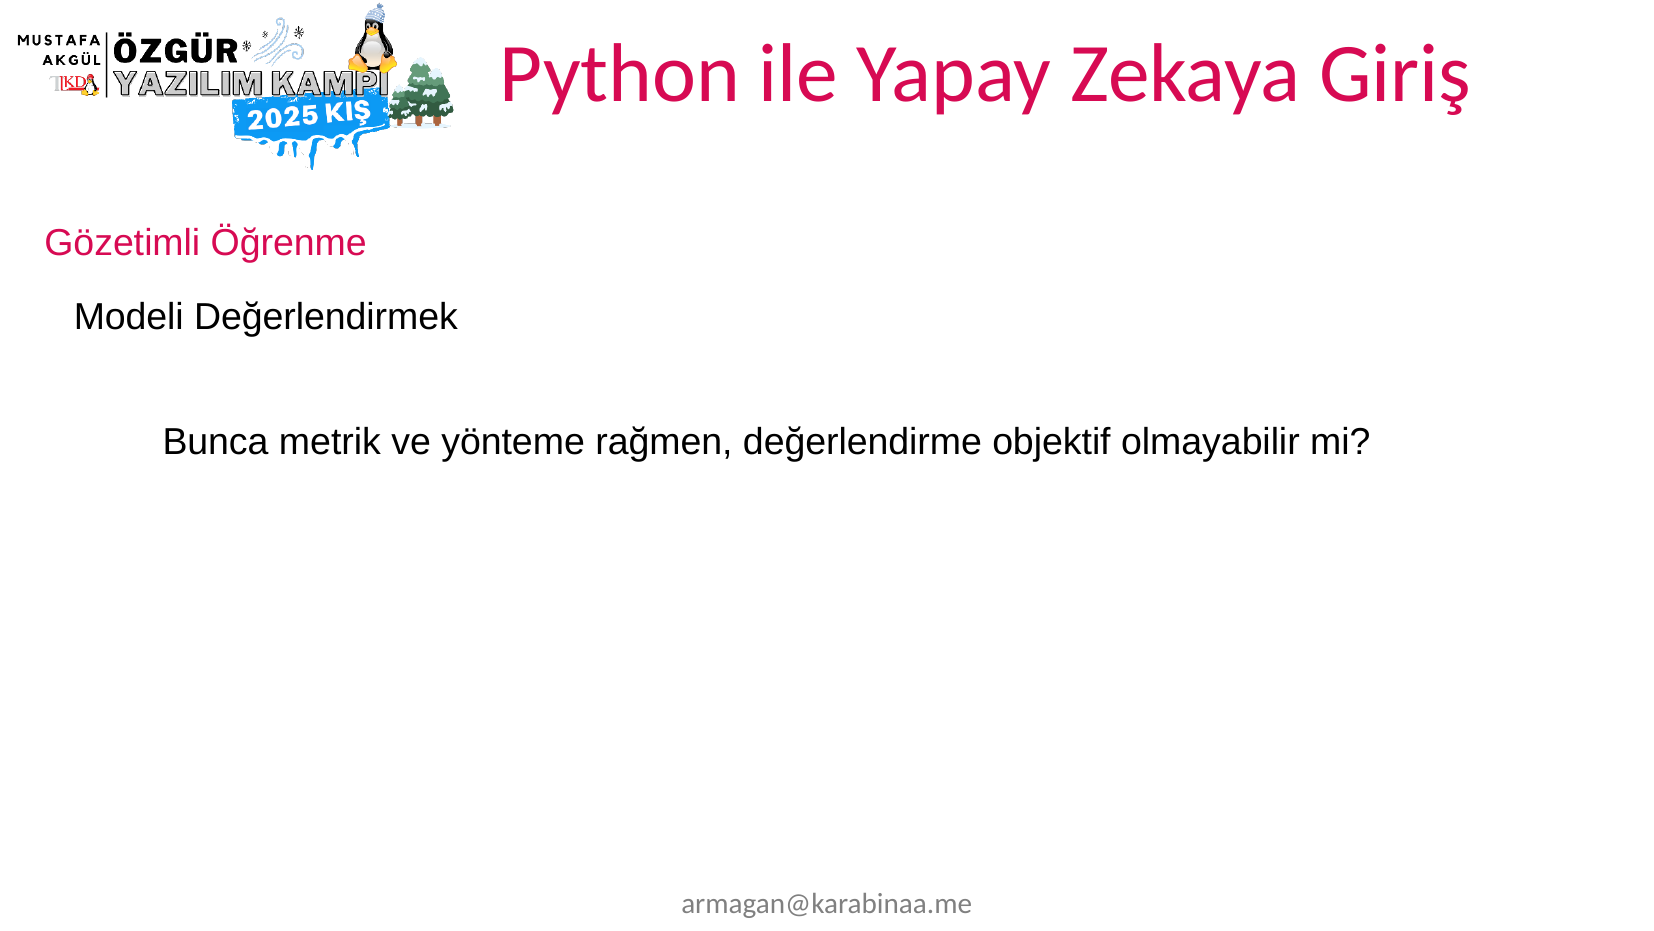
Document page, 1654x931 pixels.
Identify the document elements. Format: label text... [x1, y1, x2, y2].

picture [0, 0, 463, 177]
text_box armagan@karabinaa.me [0, 877, 1654, 928]
text_box Modeli Değerlendirmek [59, 288, 1241, 387]
text_box Bunca metrik ve yönteme rağmen, değerlendirme objektif olmayabilir mi? [147, 413, 1477, 502]
text_box Gözetimli Öğrenme [29, 213, 854, 271]
text_box Python ile Yapay Zekaya Giriş [484, 10, 1654, 126]
